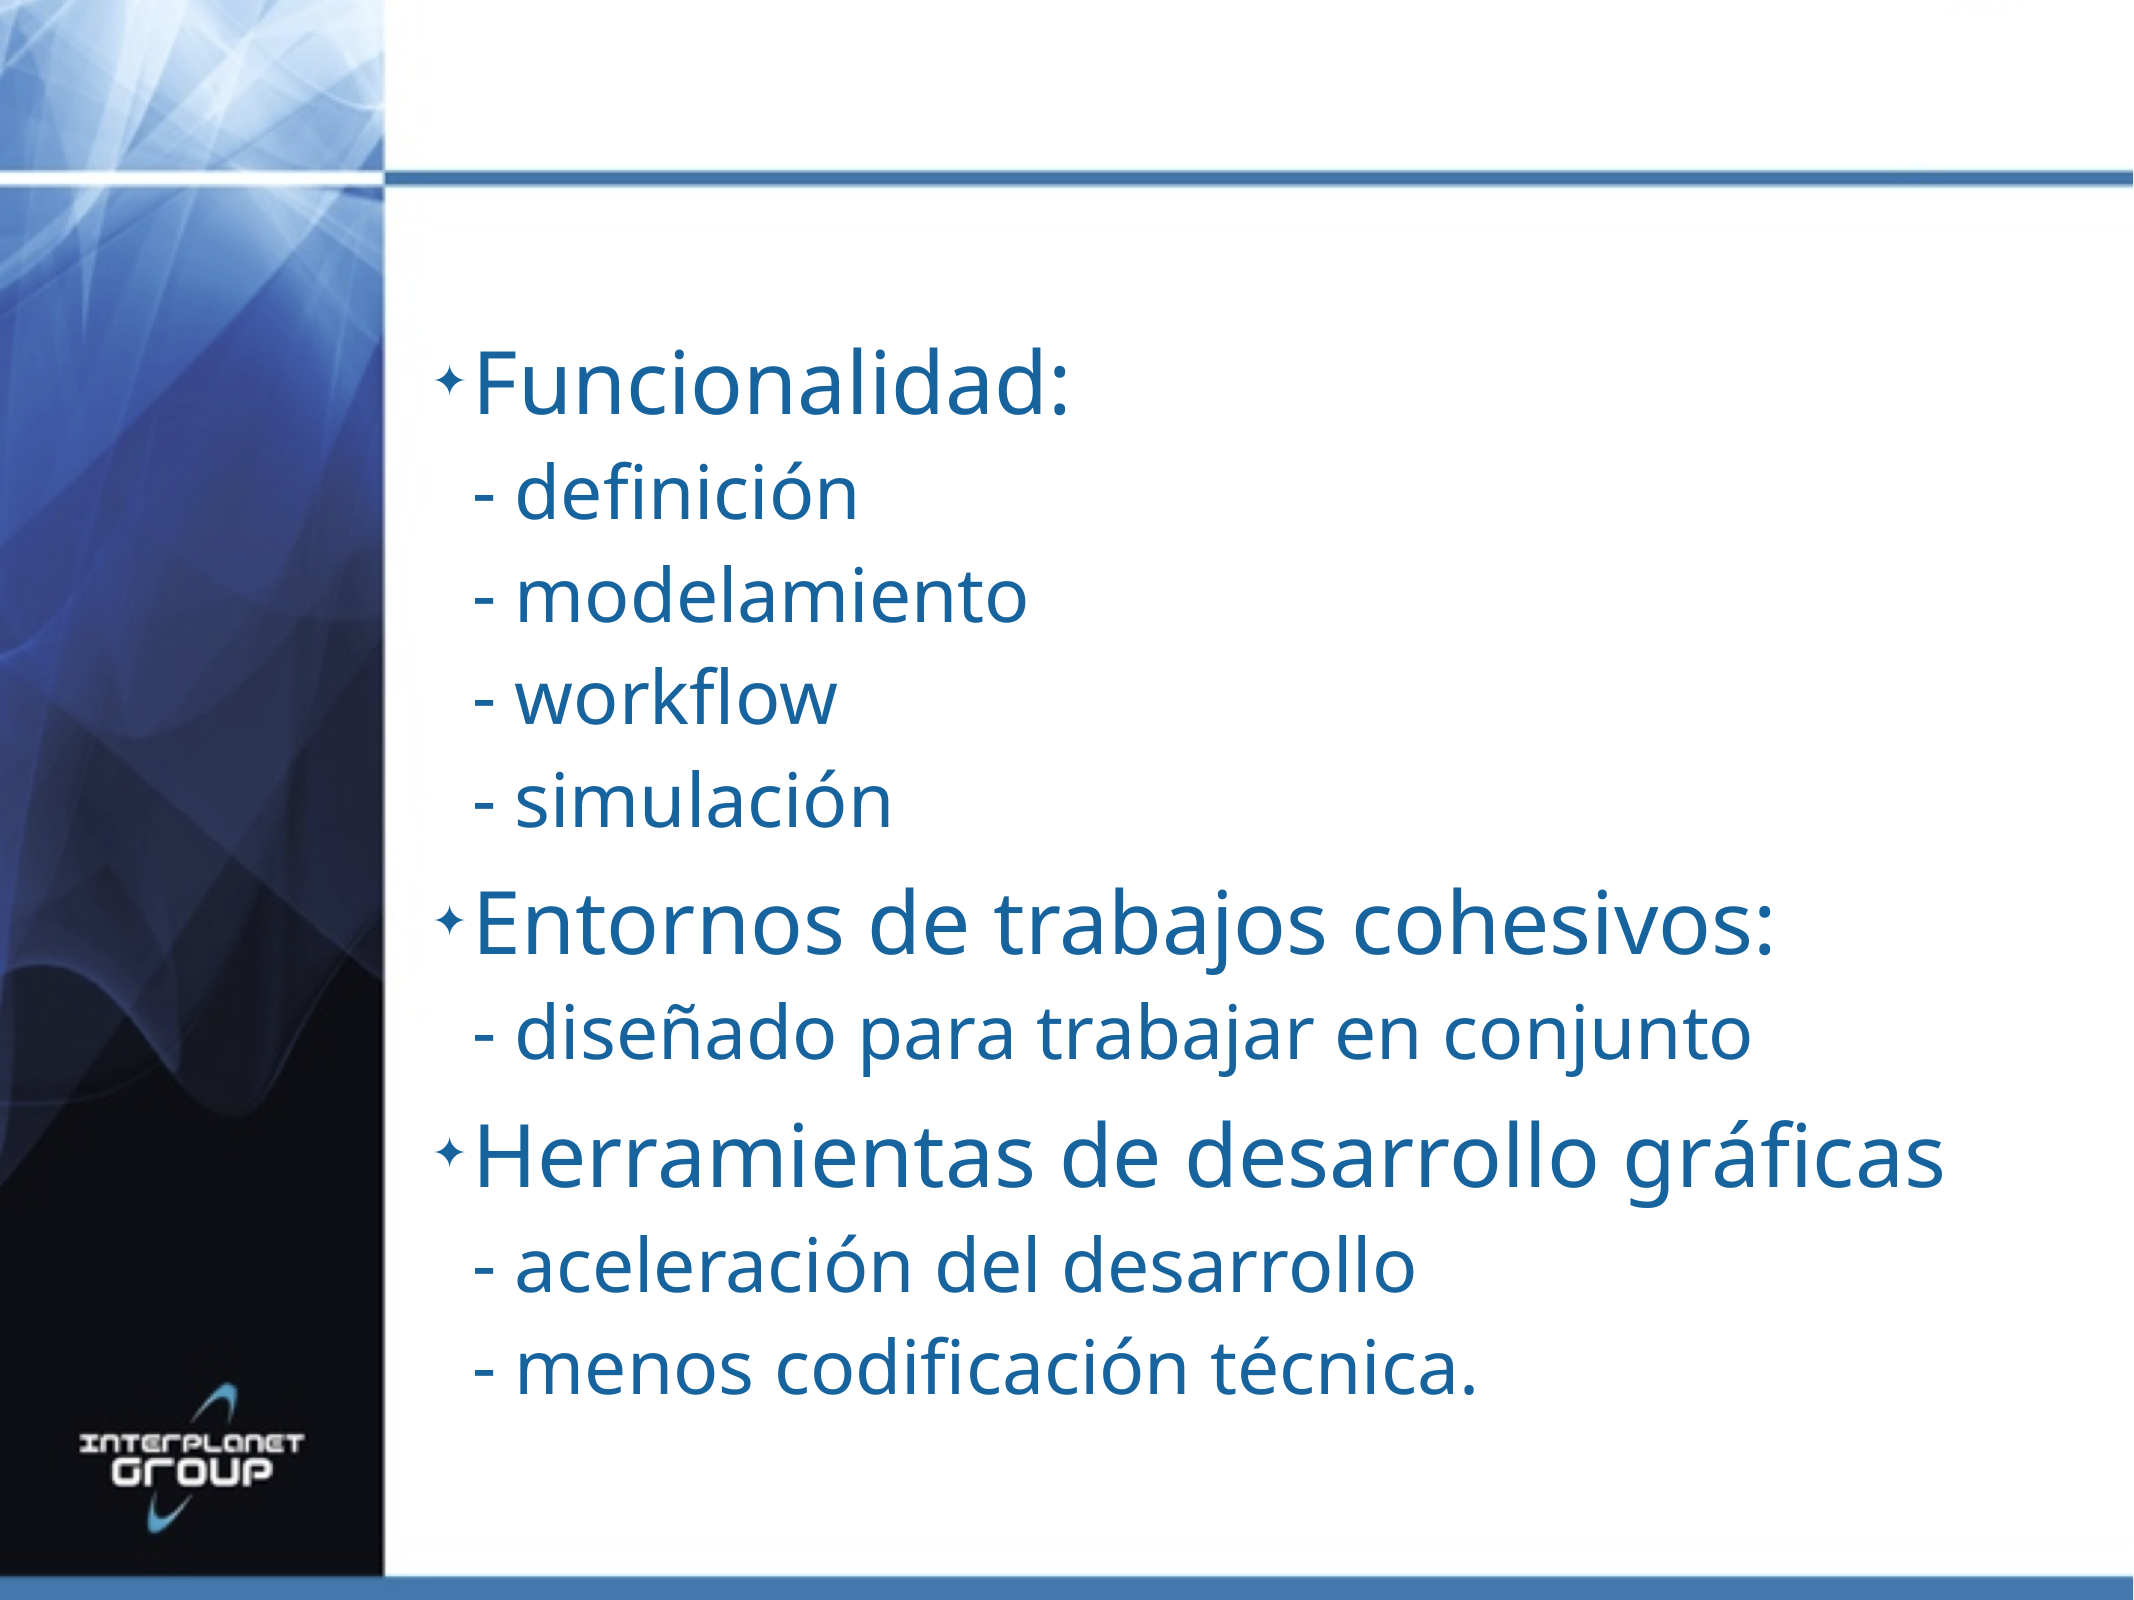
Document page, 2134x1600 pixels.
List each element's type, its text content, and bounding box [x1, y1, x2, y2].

picture [0, 0, 2134, 1600]
list Funcionalidad: definición modelamiento workflow simulación Entornos de trabajos cohesivos: diseñado para trabajar en conjunto Herramientas de desarrollo gráficas aceleración del desarrollo menos codificación técnica. [391, 252, 2109, 1484]
title [391, 22, 2109, 252]
